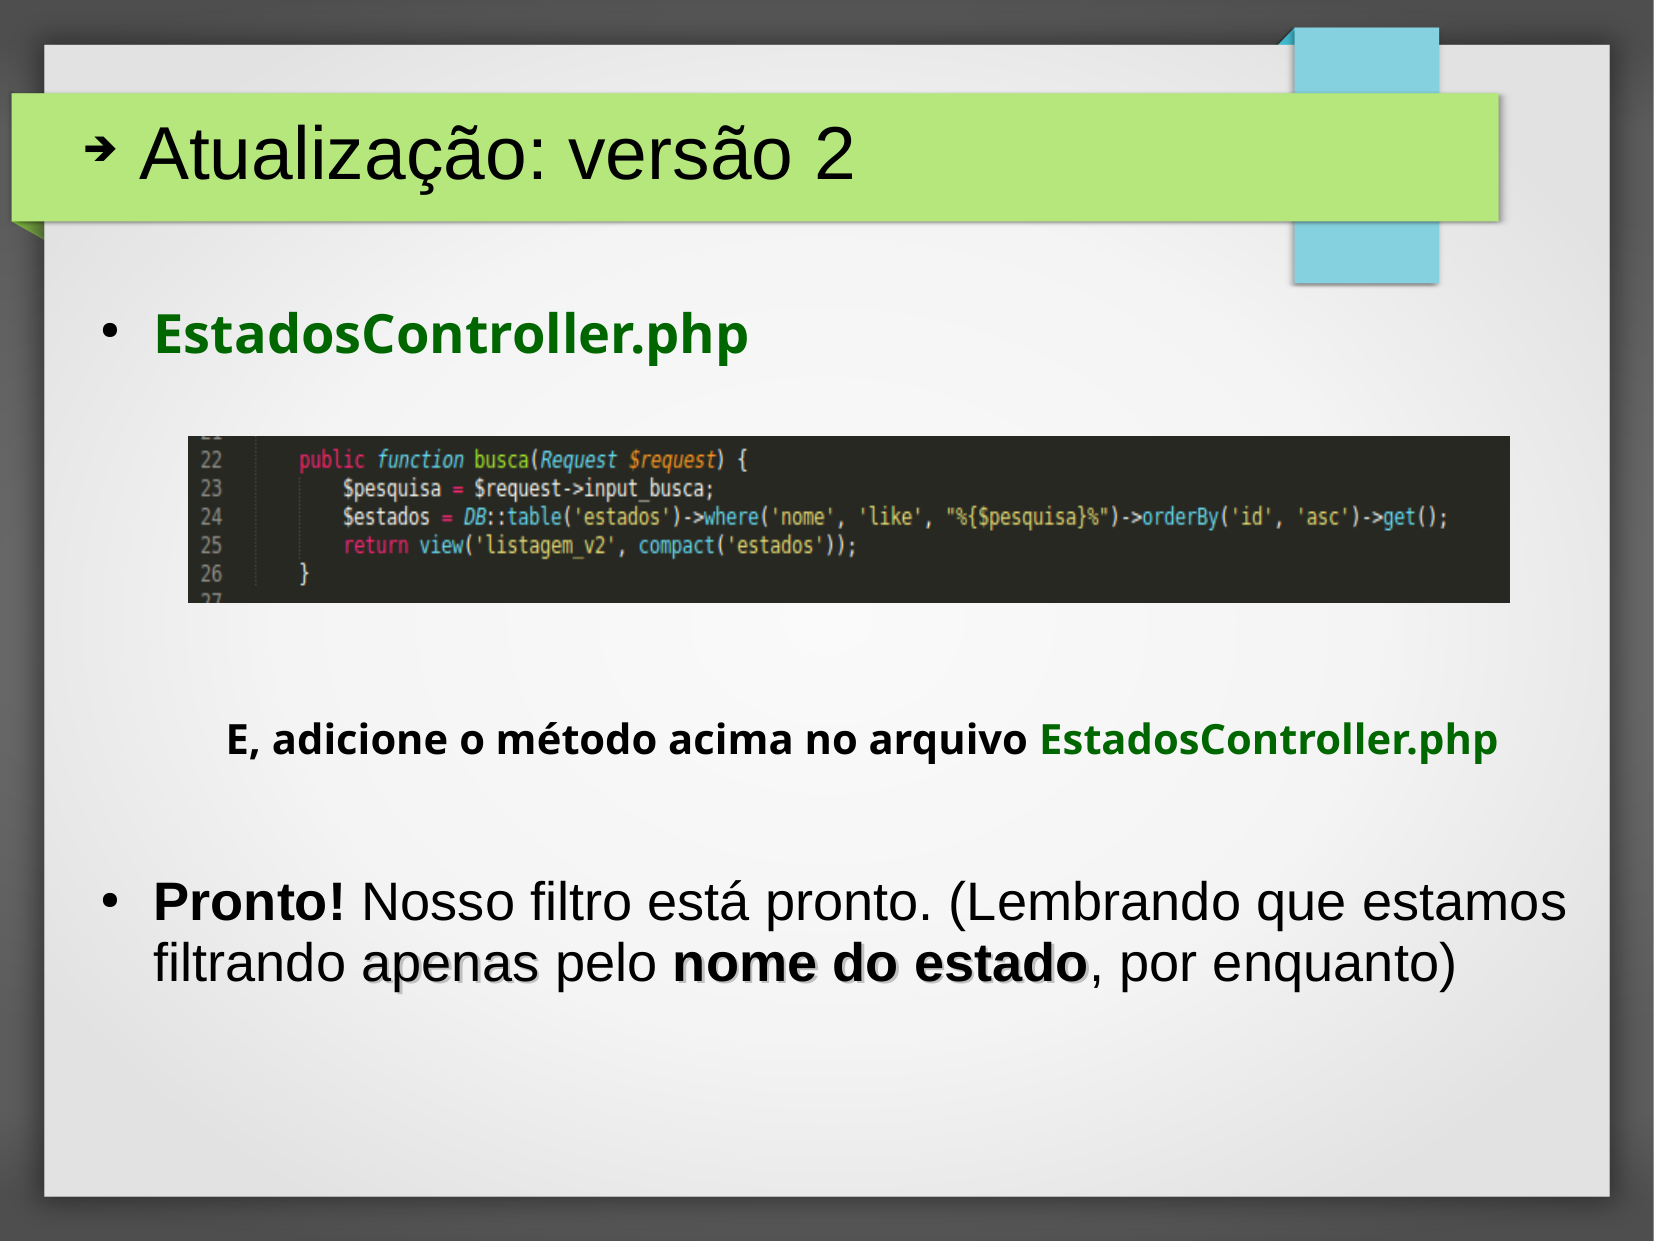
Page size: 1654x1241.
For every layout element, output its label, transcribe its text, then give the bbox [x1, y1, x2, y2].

title Atualização: versão 2 [82, 94, 1264, 213]
picture [0, 0, 1654, 1241]
list EstadosController.php E, adicione o método acima no arquivo EstadosController.php Pronto! Nosso filtro está pronto. (Lembrando que estamos filtrando apenas pelo nome do estado, por enquanto) [82, 295, 1571, 1015]
